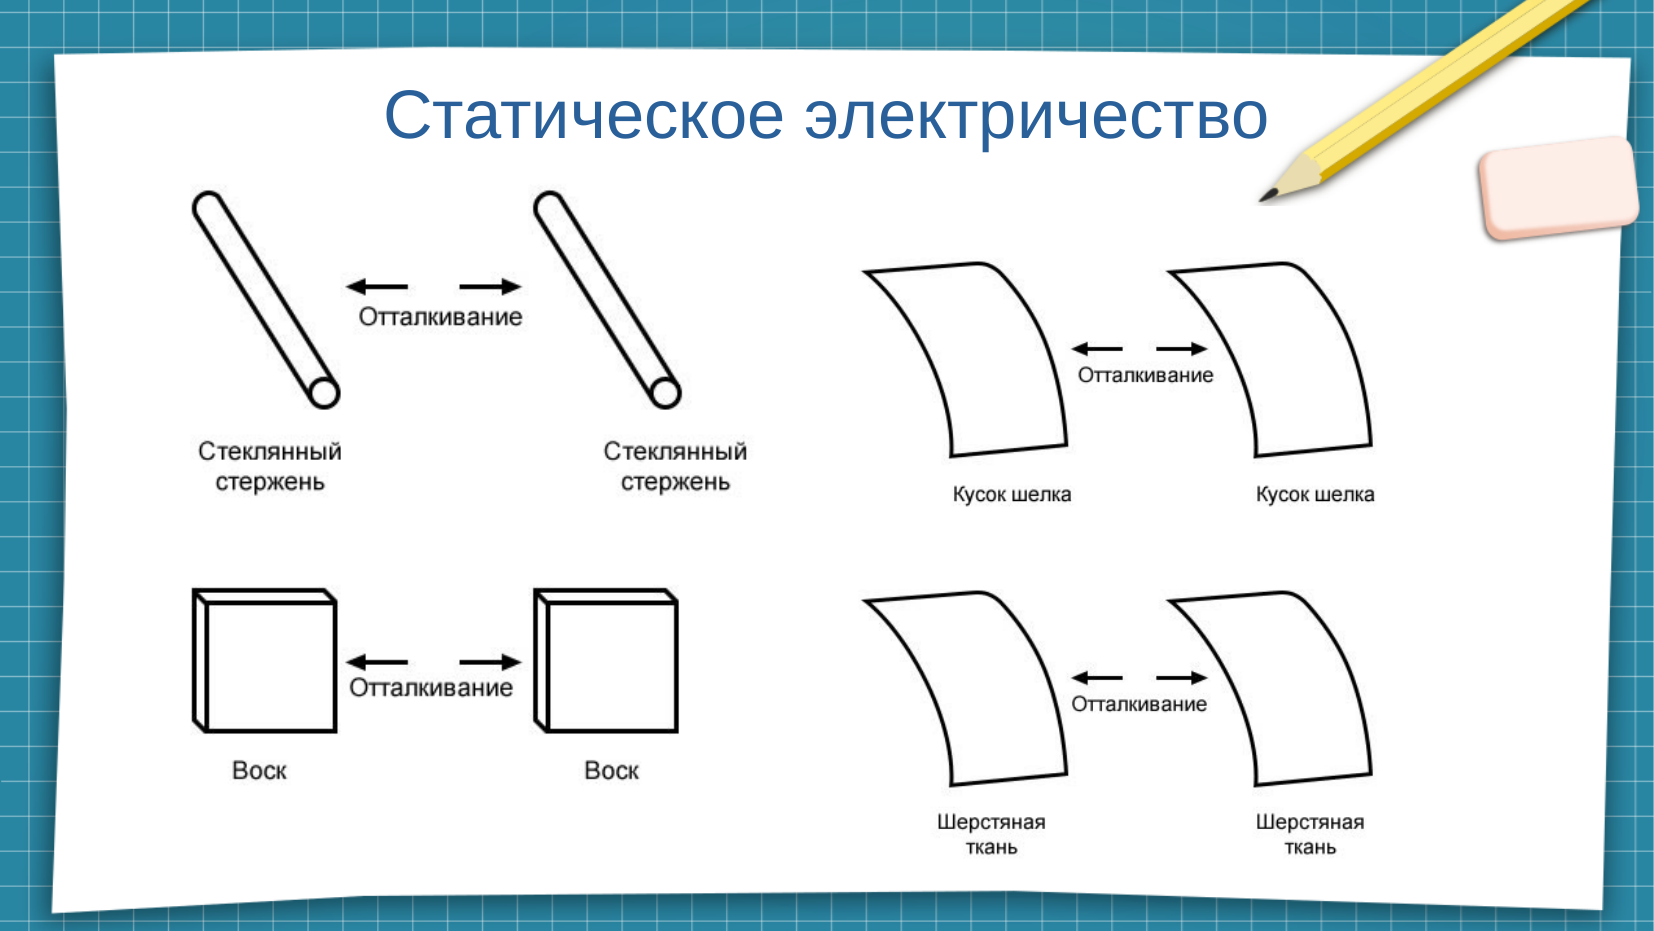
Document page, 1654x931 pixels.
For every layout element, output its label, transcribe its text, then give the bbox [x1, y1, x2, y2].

picture [0, 0, 1654, 931]
title Статическое электричество [82, 37, 1571, 193]
